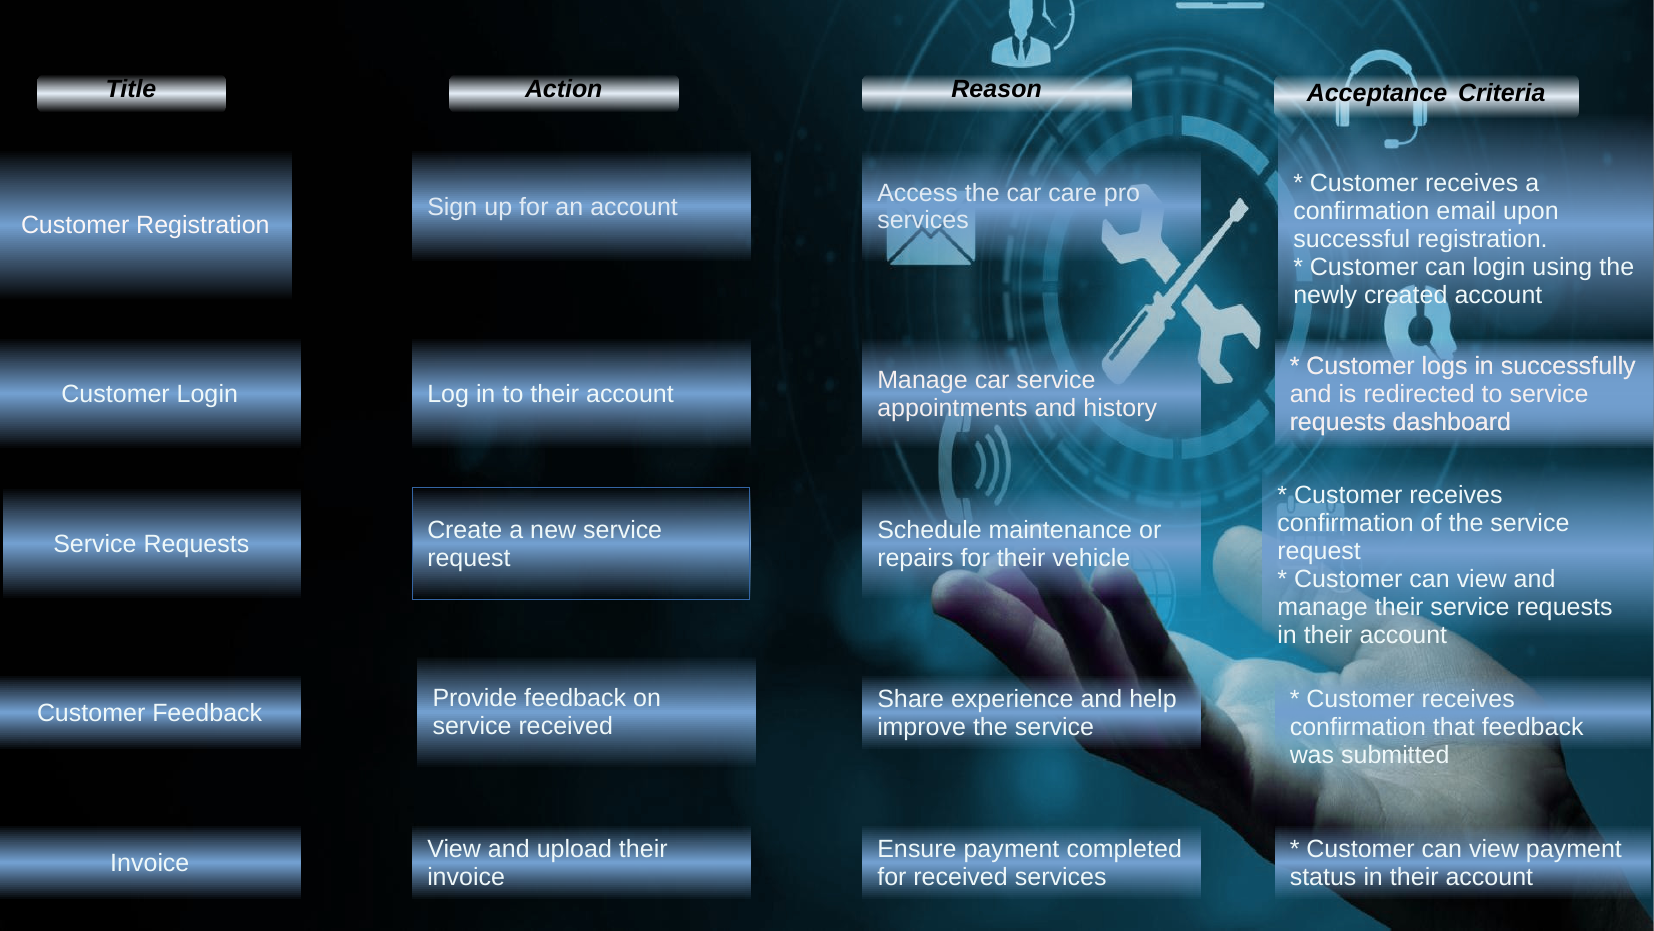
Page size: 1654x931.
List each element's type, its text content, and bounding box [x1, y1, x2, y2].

text_box Reason [862, 74, 1132, 113]
text_box Customer Login [0, 337, 301, 450]
text_box Acceptance Criteria [1274, 74, 1579, 117]
text_box * Customer receives confirmation of the service request * Customer can view and manage their service requests in their account [1262, 463, 1654, 638]
text_box Provide feedback on service received [417, 655, 756, 769]
text_box Ensure payment completed for received services [862, 825, 1200, 901]
text_box Manage car service appointments and history [862, 337, 1200, 450]
text_box Customer Feedback [0, 675, 301, 751]
text_box Action [449, 74, 679, 113]
text_box Access the car care pro services [862, 149, 1200, 263]
text_box Sign up for an account [412, 149, 750, 263]
text_box * Customer can view payment status in their account [1275, 825, 1651, 901]
text_box Log in to their account [412, 337, 750, 450]
text_box * Customer receives confirmation that feedback was submitted [1275, 675, 1651, 751]
text_box Create a new service request [412, 487, 750, 600]
picture [0, 0, 1654, 931]
text_box Customer Registration [0, 150, 292, 301]
text_box Title [37, 74, 226, 113]
text_box Service Requests [3, 487, 301, 600]
text_box Schedule maintenance or repairs for their vehicle [862, 487, 1200, 600]
text_box Invoice [0, 825, 301, 901]
text_box View and upload their invoice [412, 825, 750, 901]
text_box * Customer logs in successfully and is redirected to service requests dashboard [1275, 337, 1654, 450]
text_box * Customer receives a confirmation email upon successful registration. * Customer can login using the newly created account [1278, 112, 1654, 337]
text_box Share experience and help improve the service [862, 675, 1200, 751]
